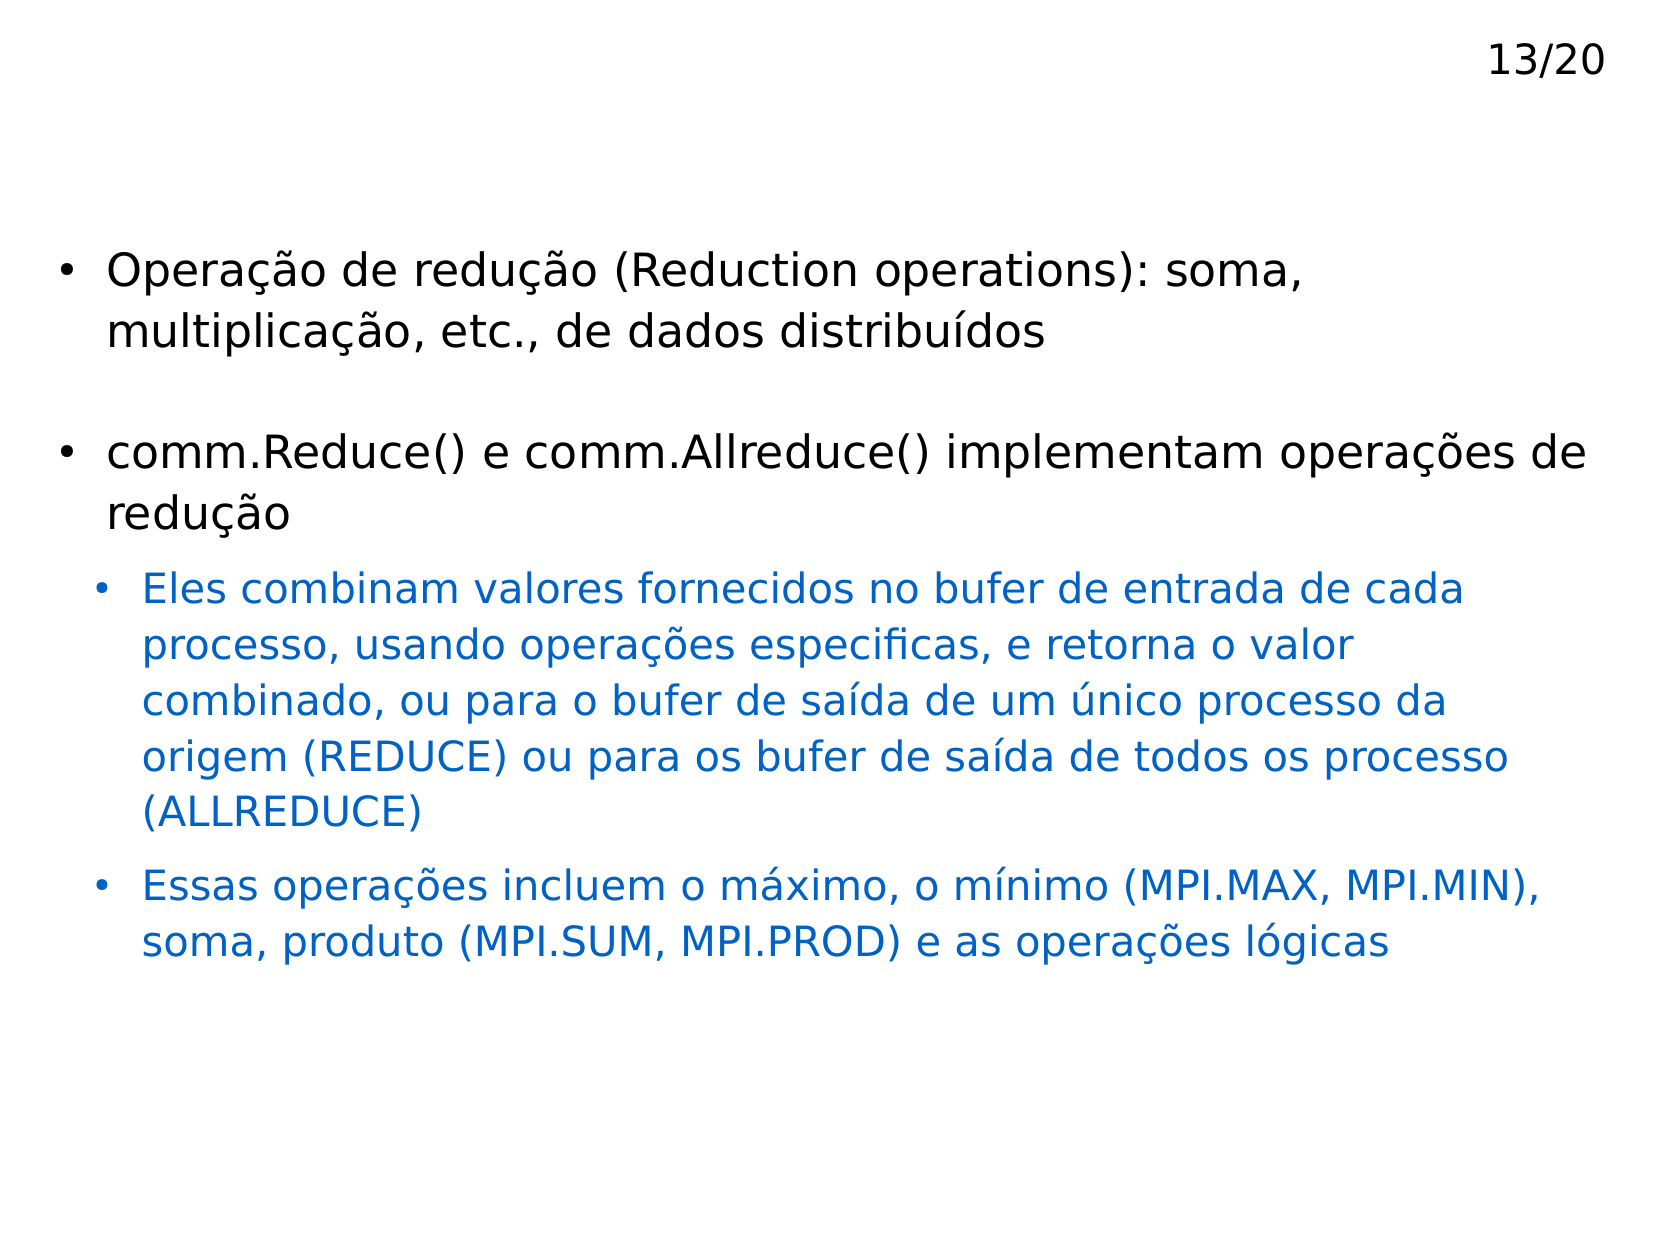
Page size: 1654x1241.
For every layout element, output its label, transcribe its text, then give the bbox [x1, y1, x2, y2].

list Operação de redução (Reduction operations): soma, multiplicação, etc., de dados distribuídos comm.Reduce() e comm.Allreduce() implementam operações de redução Eles combinam valores fornecidos no bufer de entrada de cada processo, usando operações especificas, e retorna o valor combinado, ou para o bufer de saída de um único processo da origem (REDUCE) ou para os bufer de saída de todos os processo (ALLREDUCE) Essas operações incluem o máximo, o mínimo (MPI.MAX, MPI.MIN), soma, produto (MPI.SUM, MPI.PROD) e as operações lógicas [59, 236, 1595, 1211]
